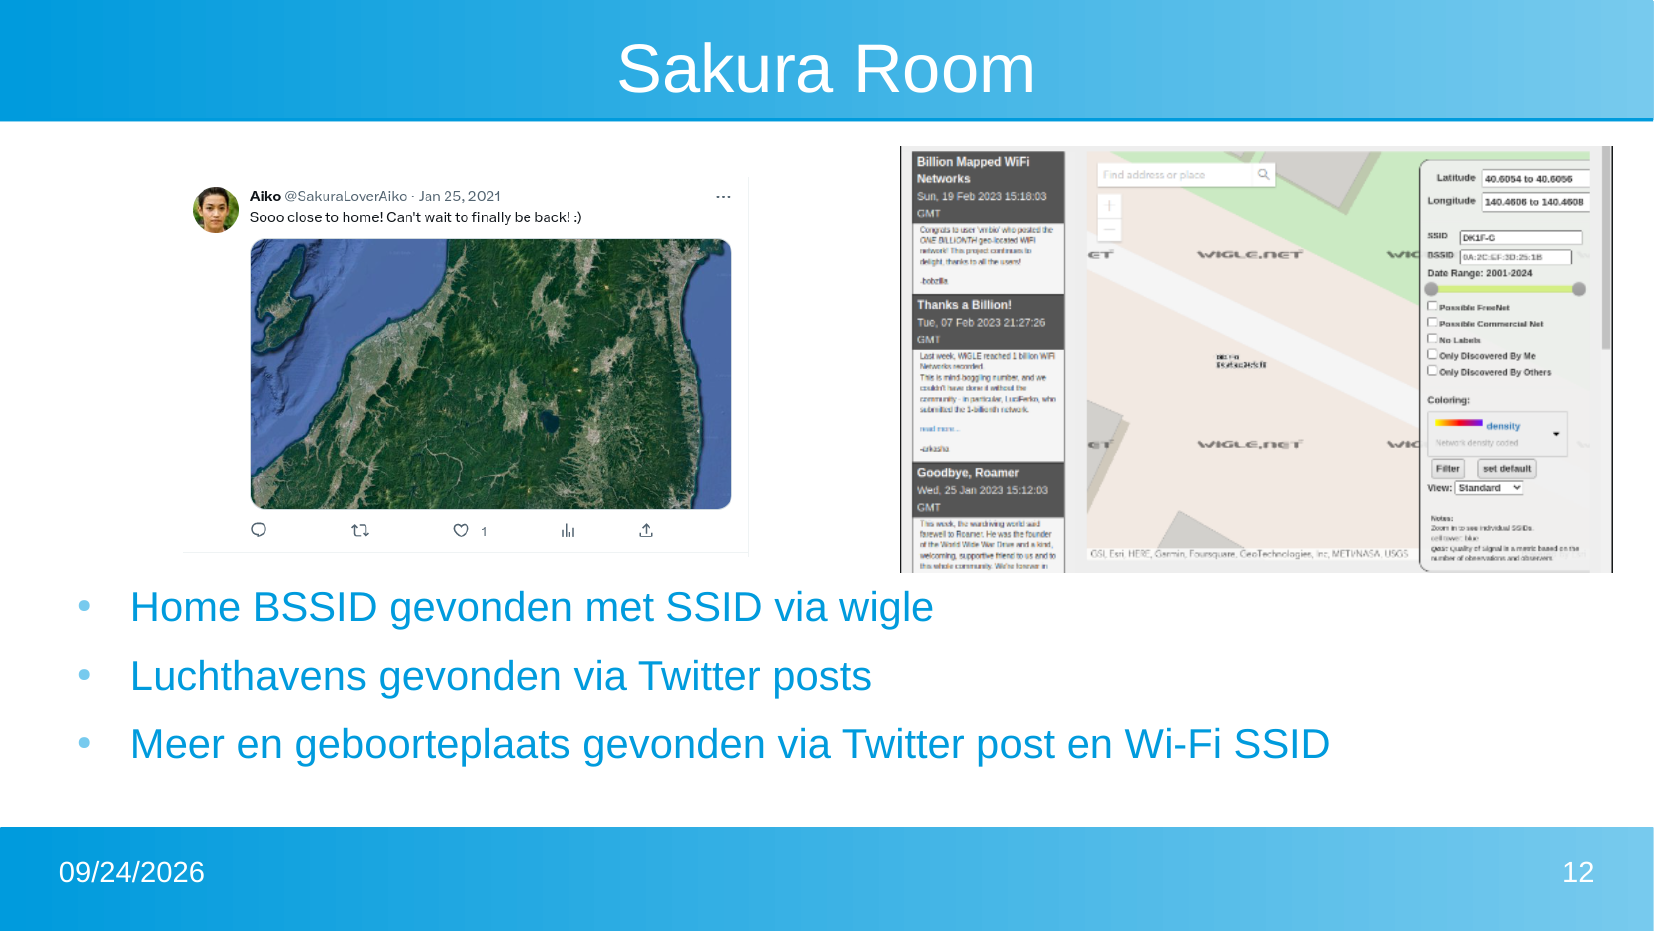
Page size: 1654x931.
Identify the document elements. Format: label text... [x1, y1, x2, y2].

picture [183, 177, 751, 557]
picture [900, 146, 1613, 573]
title Sakura Room [59, 29, 1595, 108]
list Home BSSID gevonden met SSID via wigle Luchthavens gevonden via Twitter posts Meer en geboorteplaats gevonden via Twitter post en Wi-Fi SSID [59, 177, 1538, 768]
